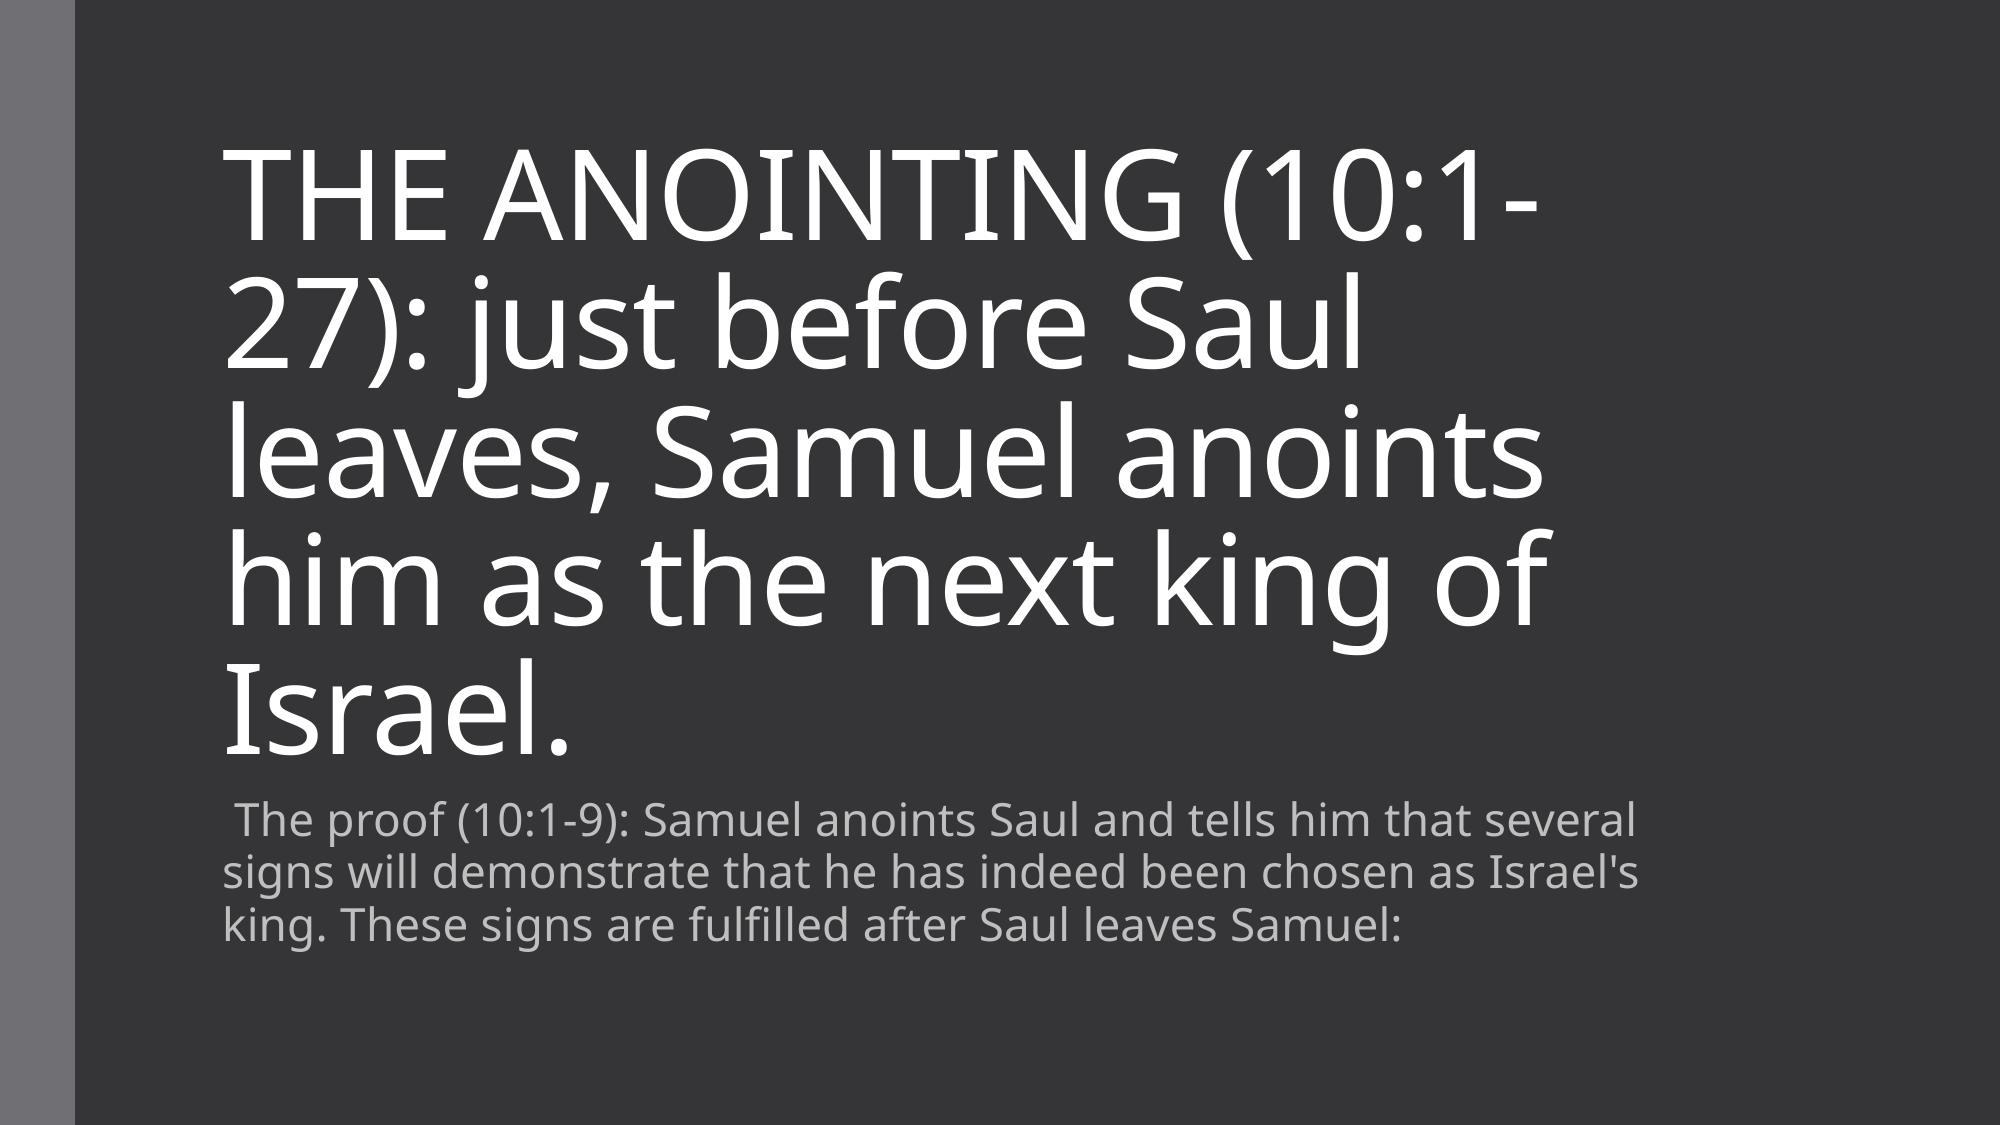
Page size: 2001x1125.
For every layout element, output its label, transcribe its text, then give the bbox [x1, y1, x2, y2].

title THE ANOINTING (10:1-27): just before Saul leaves, Samuel anoints him as the next king of Israel. [206, 124, 1752, 787]
subtitle The proof (10:1-9): Samuel anoints Saul and tells him that several signs will demonstrate that he has indeed been chosen as Israel's king. These signs are fulfilled after Saul leaves Samuel: [206, 787, 1752, 1066]
